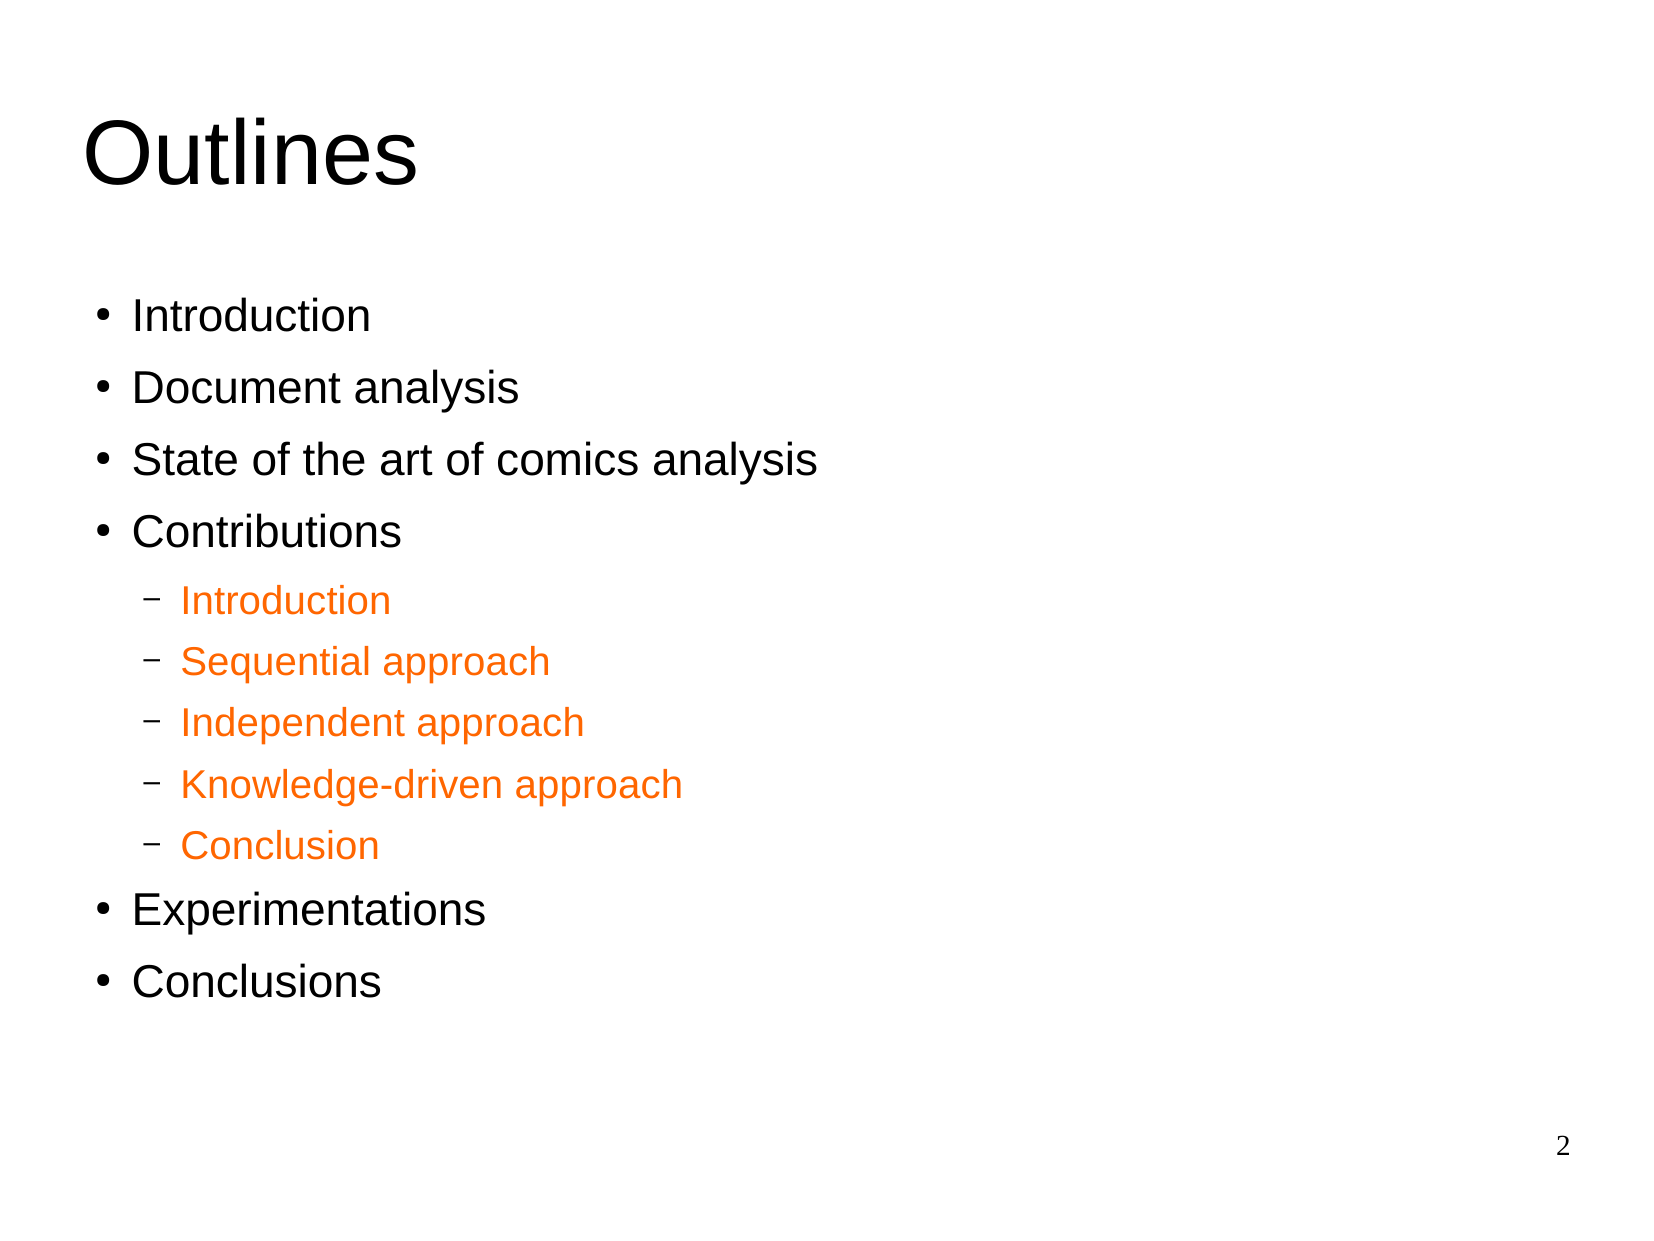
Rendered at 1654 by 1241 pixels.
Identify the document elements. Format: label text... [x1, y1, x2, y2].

list Introduction Document analysis State of the art of comics analysis Contributions Introduction Sequential approach Independent approach Knowledge-driven approach Conclusion Experimentations Conclusions [82, 290, 863, 1010]
title Outlines [82, 49, 1571, 257]
